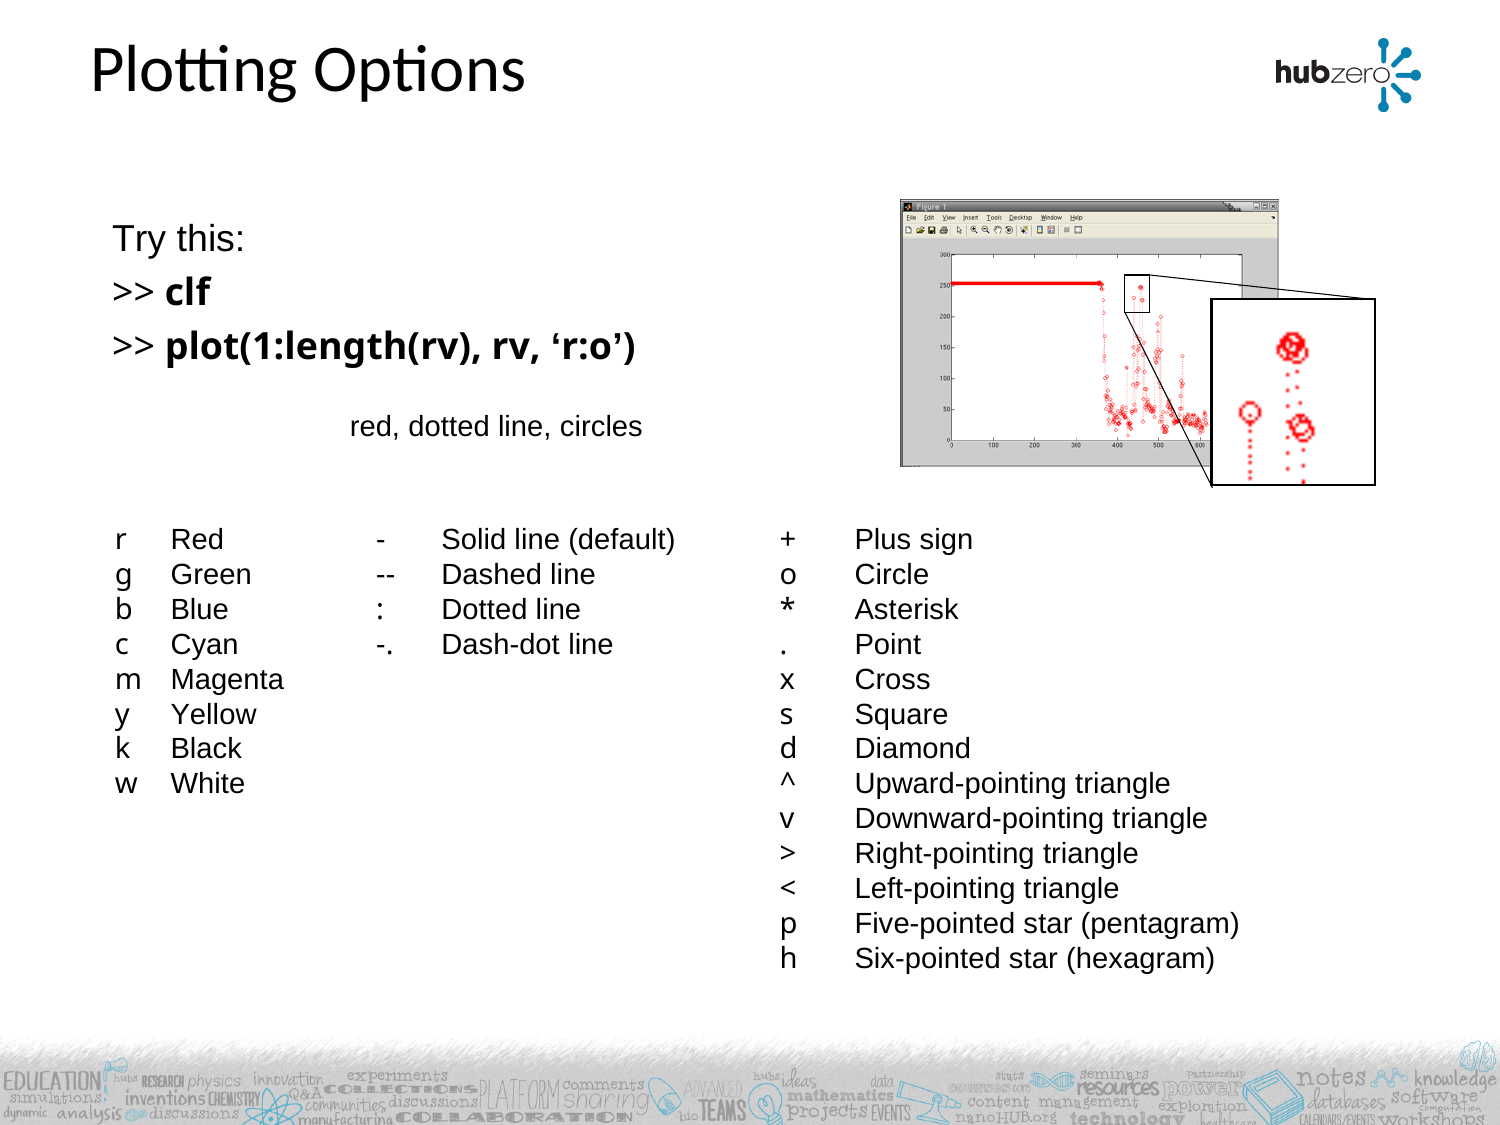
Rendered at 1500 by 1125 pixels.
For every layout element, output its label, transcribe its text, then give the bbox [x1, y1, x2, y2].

text_box Plotting Options [75, 12, 1249, 118]
picture [1212, 299, 1375, 484]
text_box Try this: >> clf >> plot(1:length(rv), rv, ‘r:o’) [97, 205, 651, 376]
text_box red, dotted line, circles [334, 399, 659, 451]
picture [1272, 35, 1424, 115]
picture [1127, 276, 1279, 467]
text_box + Plus sign o Circle * Asterisk . Point x Cross s Square d Diamond ^ Upward-pointing triangle v Downward-pointing triangle > Right-pointing triangle < Left-pointing triangle p Five-pointed star (pentagram) h Six-pointed star (hexagram) [764, 512, 1256, 983]
text_box - Solid line (default) -- Dashed line : Dotted line -. Dash-dot line [361, 512, 691, 668]
text_box r Red g Green b Blue c Cyan m Magenta y Yellow k Black w White [99, 512, 300, 808]
picture [1125, 276, 1149, 312]
picture [0, 1034, 1500, 1125]
picture [900, 199, 1279, 467]
